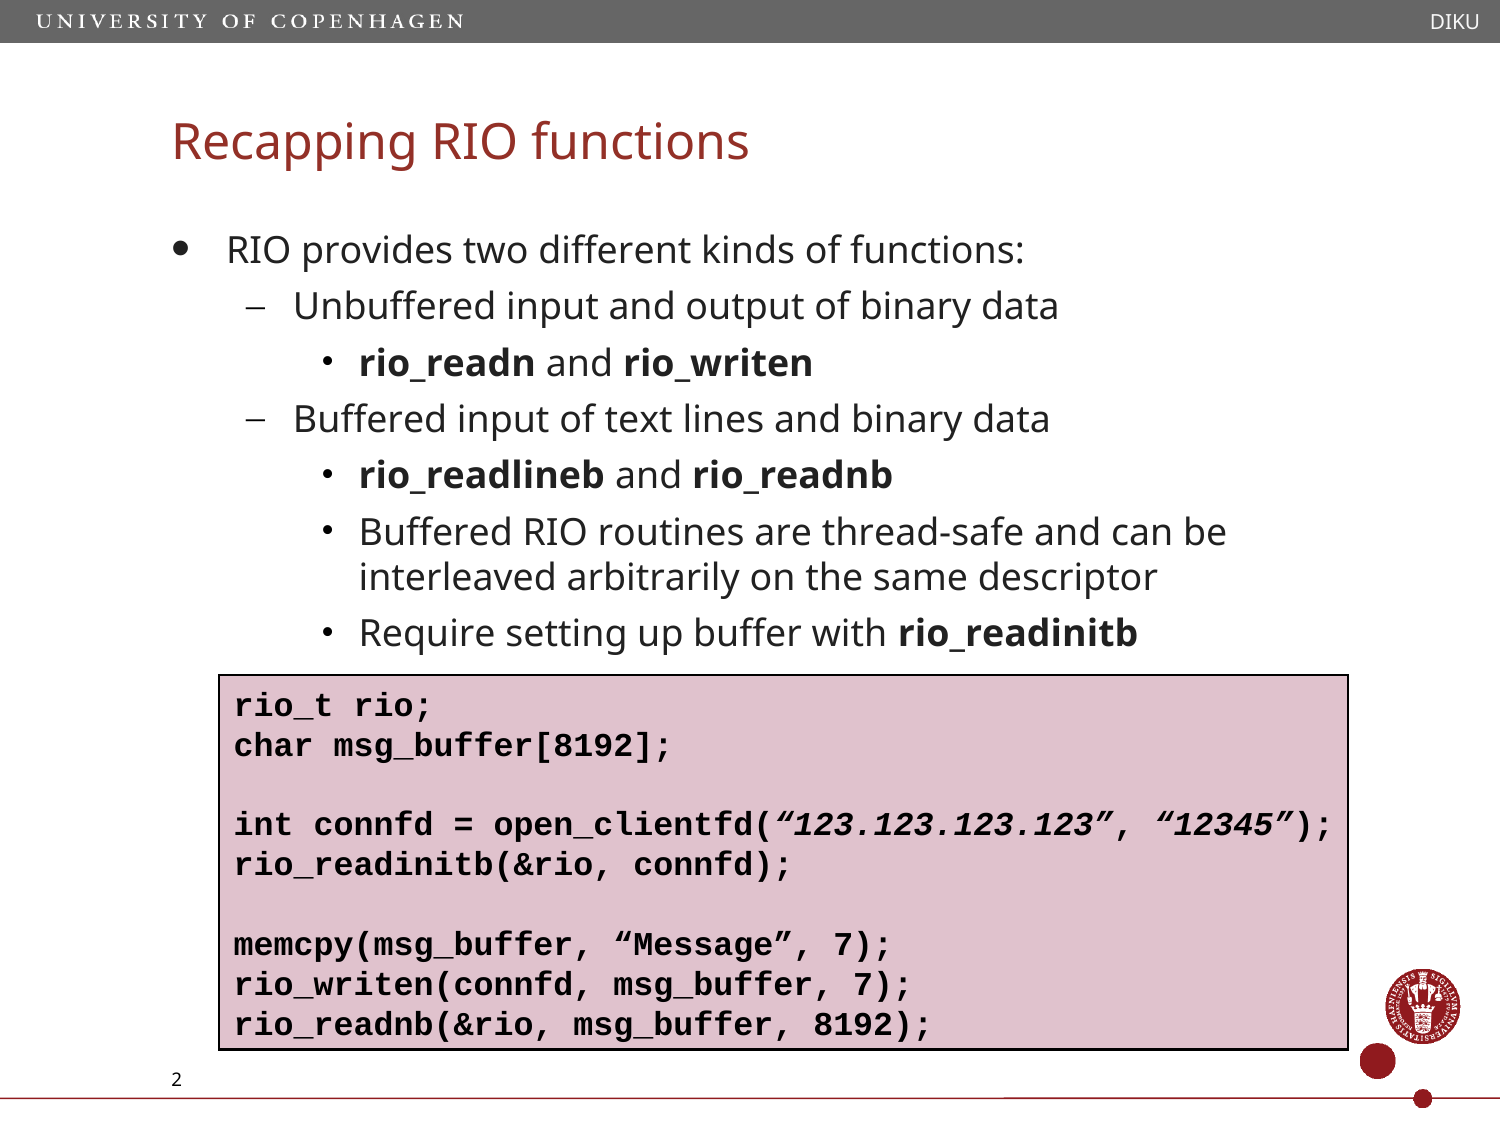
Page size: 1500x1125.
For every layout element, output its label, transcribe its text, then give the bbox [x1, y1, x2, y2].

text_box Recapping RIO functions [171, 75, 1329, 171]
text_box DIKU [469, 0, 1495, 43]
text_box <number> [171, 1067, 522, 1092]
text_box rio_t rio; char msg_buffer[8192]; int connfd = open_clientfd(“123.123.123.123”, “12345”); rio_readinitb(&rio, connfd); memcpy(msg_buffer, “Message”, 7); rio_writen(connfd, msg_buffer, 7); rio_readnb(&rio, msg_buffer, 8192); [218, 675, 1349, 1050]
text_box RIO provides two different kinds of functions: Unbuffered input and output of binary data rio_readn and rio_writen Buffered input of text lines and binary data rio_readlineb and rio_readnb Buffered RIO routines are thread-safe and can be interleaved arbitrarily on the same descriptor Require setting up buffer with rio_readinitb [171, 225, 1329, 900]
picture [0, 910, 1500, 1122]
